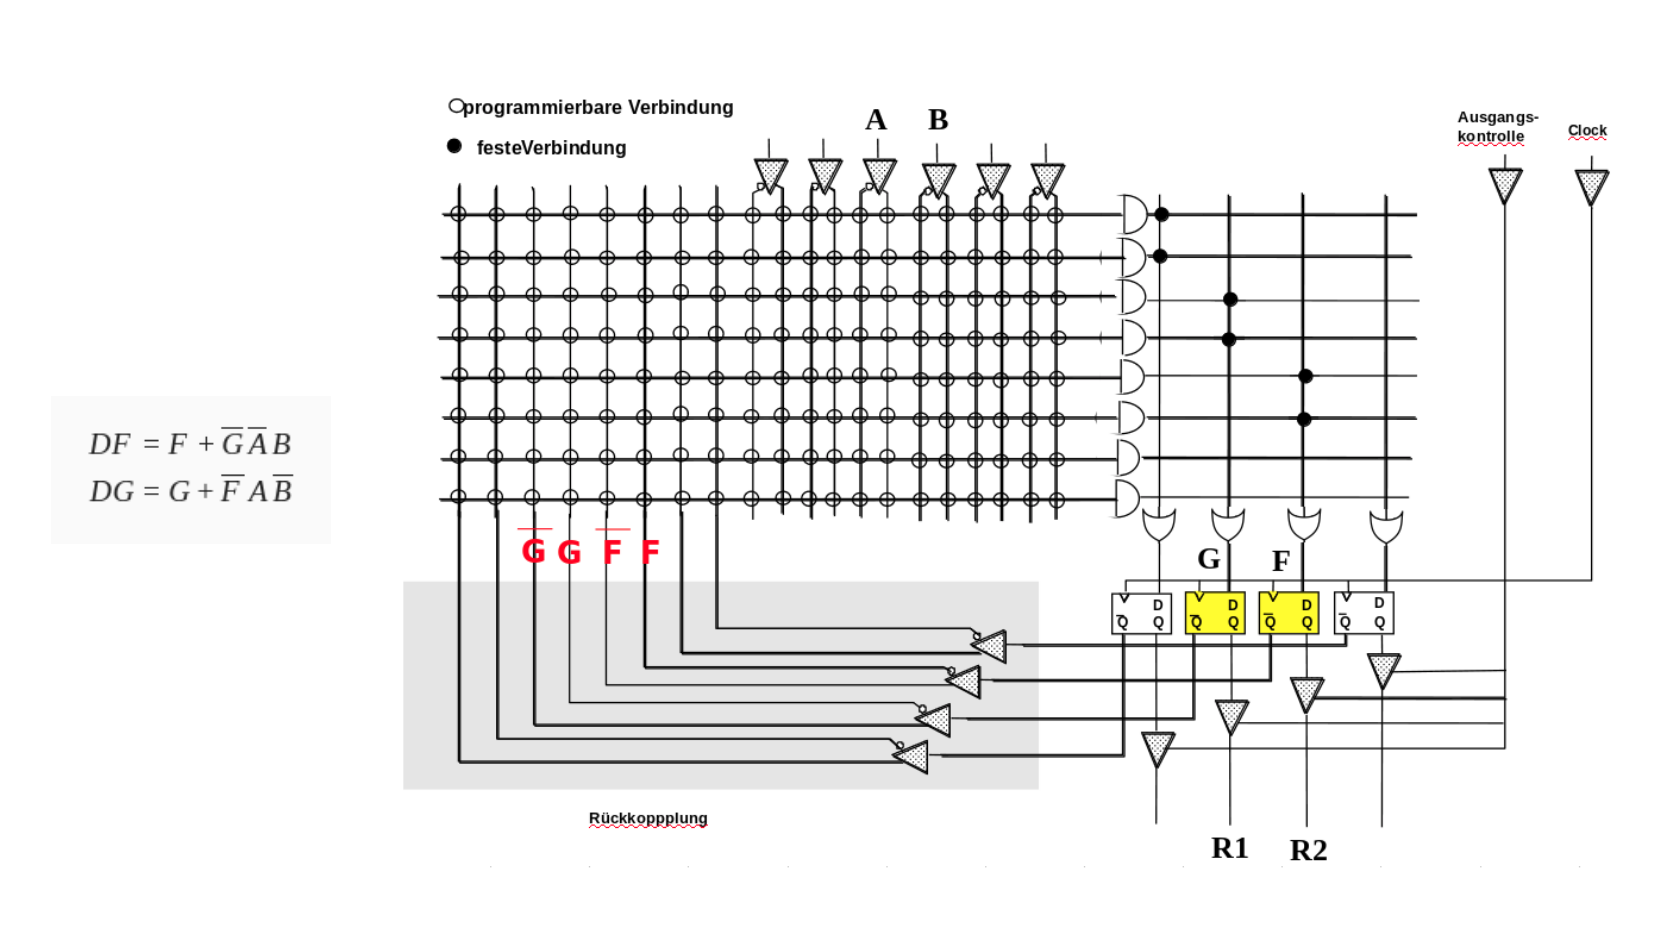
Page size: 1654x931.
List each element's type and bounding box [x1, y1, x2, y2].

picture [51, 396, 331, 544]
picture [401, 70, 1635, 872]
